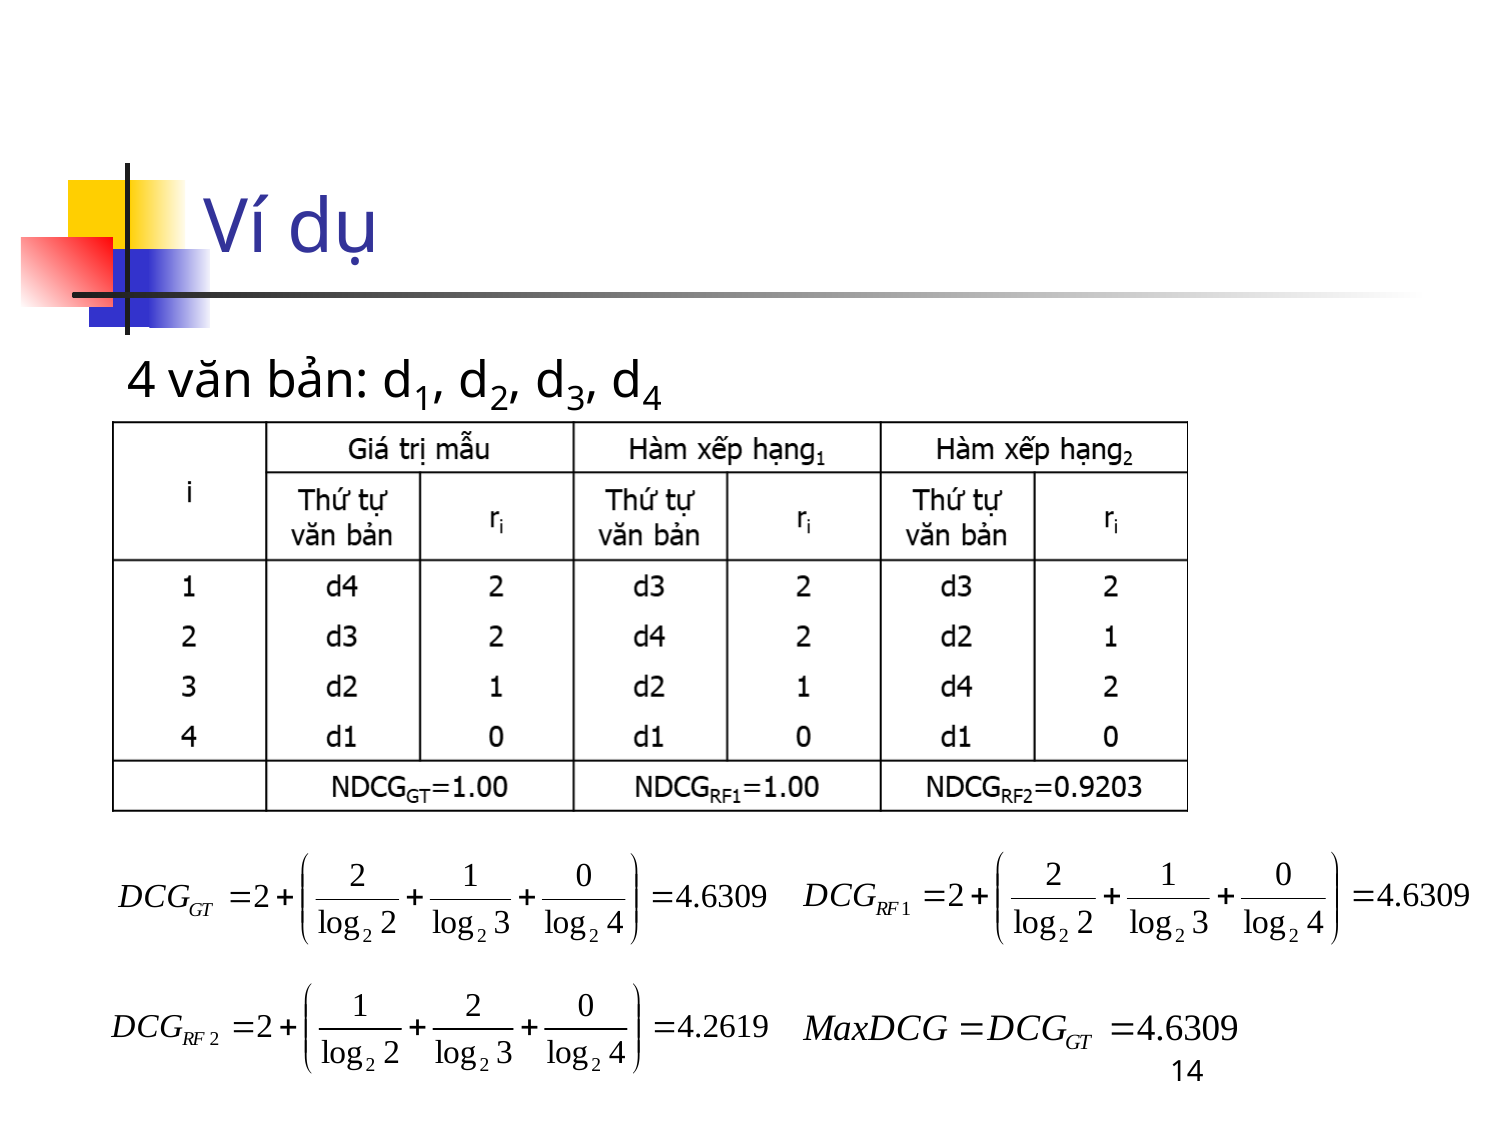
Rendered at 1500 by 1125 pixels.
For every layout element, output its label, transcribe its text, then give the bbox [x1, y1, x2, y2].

text_box 4 văn bản: d1, d2, d3, d4 [112, 340, 664, 416]
chart [797, 844, 1476, 953]
picture [112, 422, 1188, 821]
text_box 14 [1155, 1024, 1468, 1100]
chart [112, 846, 775, 953]
chart [797, 1002, 1247, 1059]
chart [105, 976, 774, 1082]
title Ví dụ [188, 35, 1468, 275]
